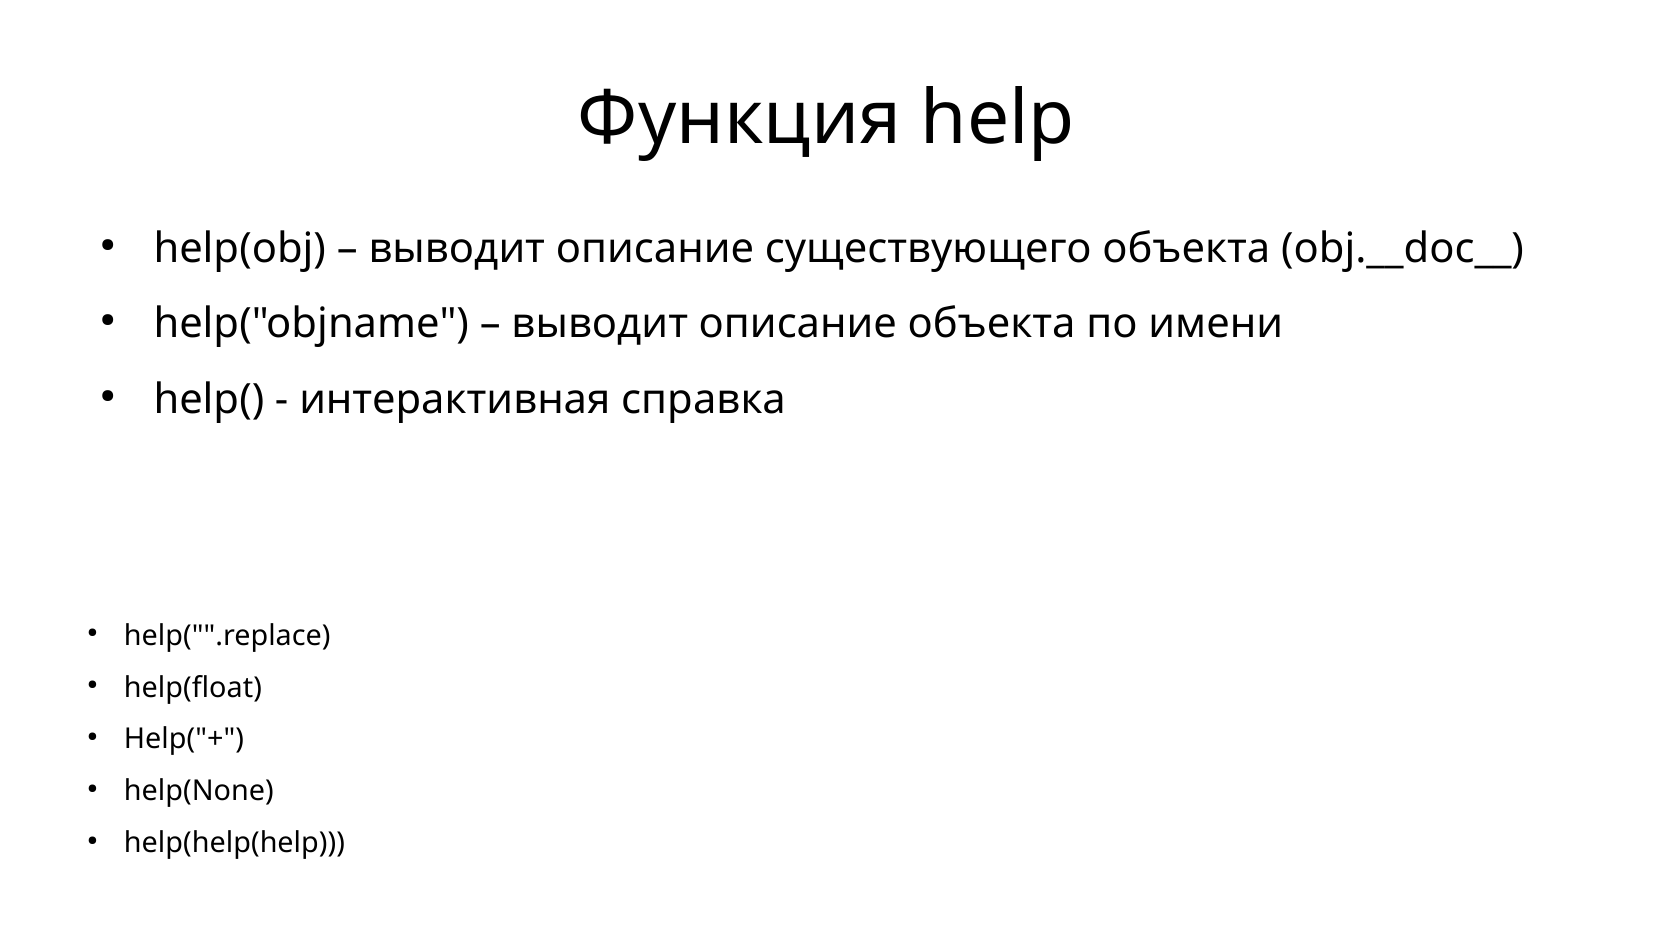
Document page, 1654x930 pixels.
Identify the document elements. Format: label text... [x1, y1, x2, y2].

list help(obj) – выводит описание существующего объекта (obj.__doc__) help("objname") – выводит описание объекта по имени help() - интерактивная справка [82, 217, 1571, 450]
list help("".replace) help(float) Help("+") help(None) help(help(help))) [75, 562, 1563, 863]
title Функция help [82, 37, 1571, 193]
